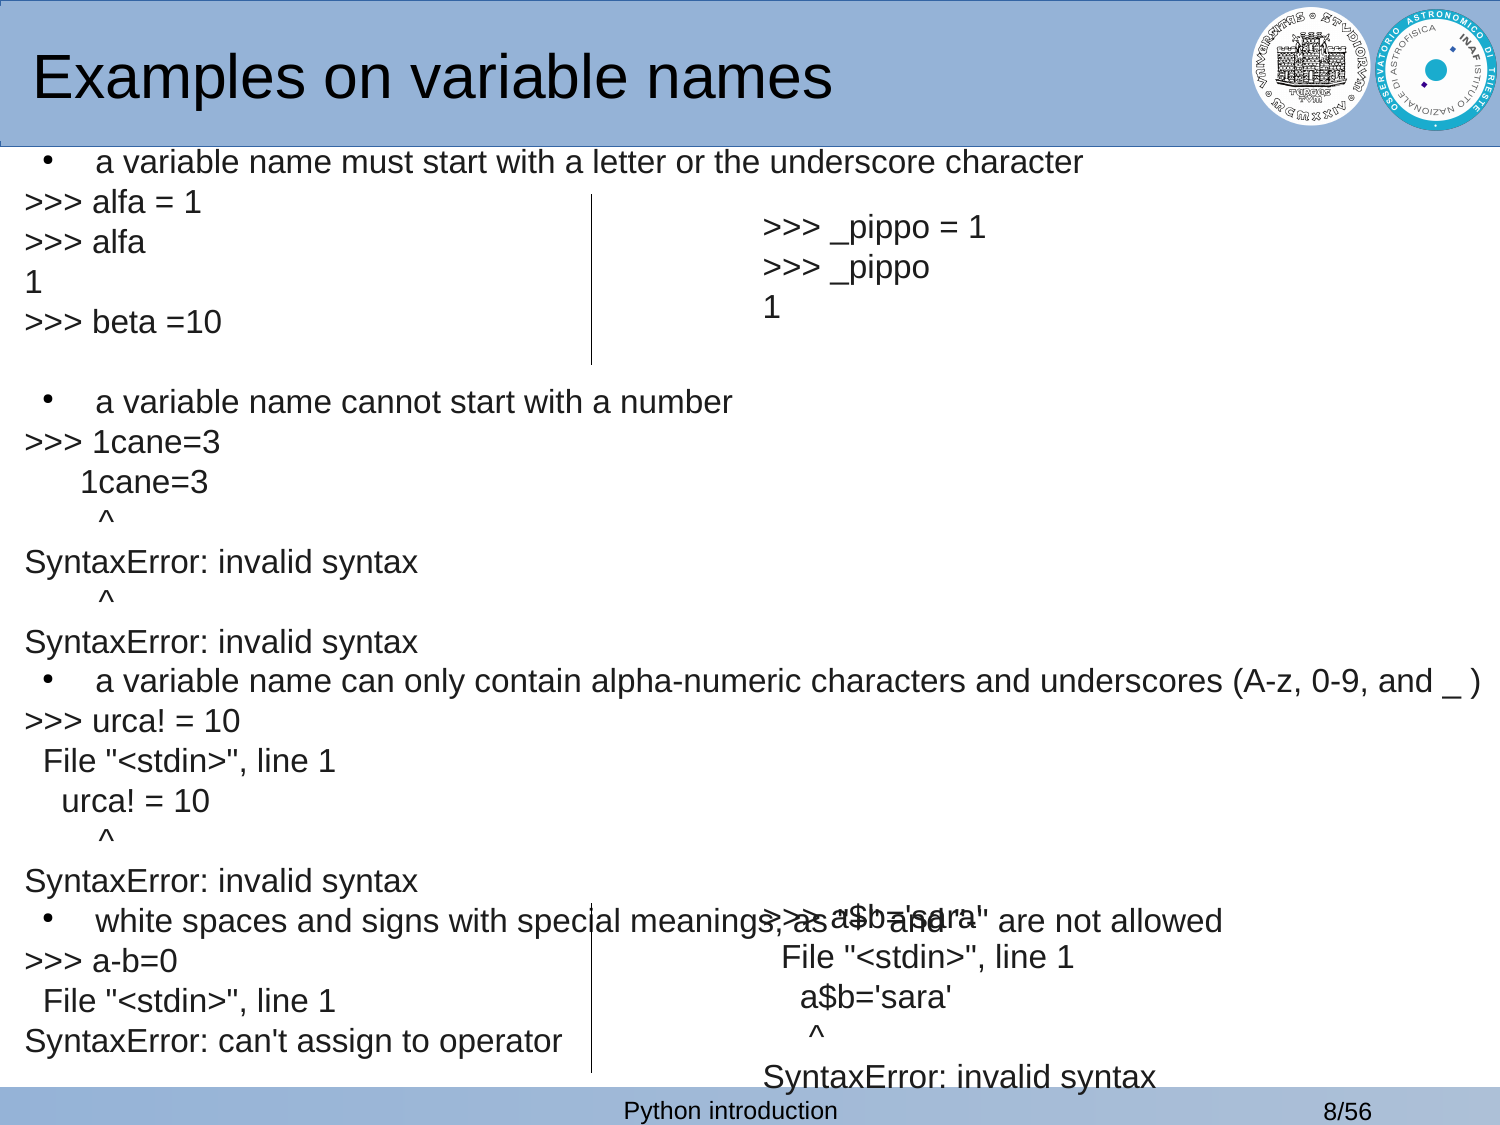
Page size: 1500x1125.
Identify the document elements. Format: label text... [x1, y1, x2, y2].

list a variable name must start with a letter or the underscore character >>> alfa = 1 >>> alfa 1 >>> beta =10 a variable name cannot start with a number >>> 1cane=3 1cane=3 ^ SyntaxError: invalid syntax ^ SyntaxError: invalid syntax a variable name can only contain alpha-numeric characters and underscores (A-z, 0-9, and _ ) >>> urca! = 10 File "<stdin>", line 1 urca! = 10 ^ SyntaxError: invalid syntax white spaces and signs with special meanings, as "+" and "-" are not allowed >>> a-b=0 File "<stdin>", line 1 SyntaxError: can't assign to operator [9, 132, 1500, 1006]
list >>> a$b='sara' File "<stdin>", line 1 a$b='sara' ^ SyntaxError: invalid syntax [747, 887, 1280, 1069]
picture [1252, 0, 1500, 132]
text_box Examples on variable names [0, 5, 1243, 141]
list >>> _pippo = 1 >>> _pippo 1 [747, 197, 1280, 350]
